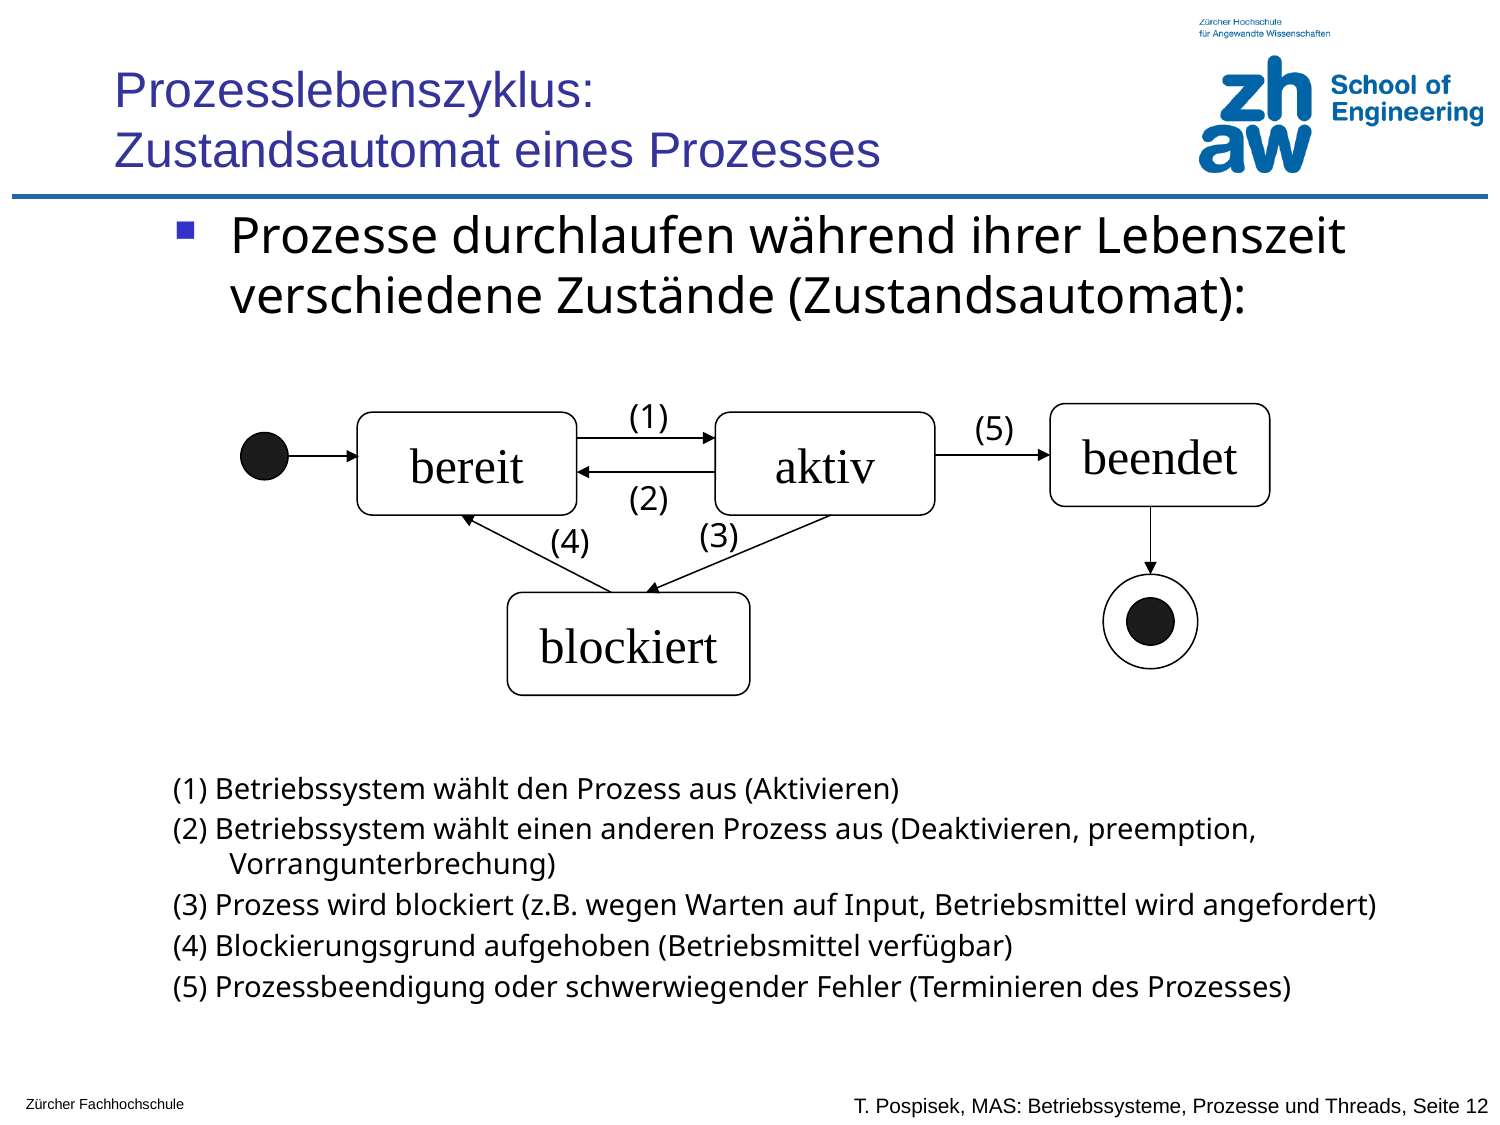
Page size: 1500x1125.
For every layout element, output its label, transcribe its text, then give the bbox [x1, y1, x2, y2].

text_box (4) [535, 512, 605, 568]
list Prozesse durchlaufen während ihrer Lebenszeit verschiedene Zustände (Zustandsautomat): [159, 196, 1414, 762]
text_box bereit [357, 412, 577, 516]
text_box [240, 432, 289, 480]
text_box [1103, 574, 1198, 669]
picture [1199, 19, 1483, 173]
title Prozesslebenszyklus: Zustandsautomat eines Prozesses [99, 72, 1379, 185]
text_box (3) [684, 507, 754, 562]
text_box aktiv [715, 412, 935, 516]
text_box beendet [1050, 403, 1270, 507]
text_box (2) [614, 469, 684, 525]
text_box blockiert [507, 592, 750, 696]
text_box (1) Betriebssystem wählt den Prozess aus (Aktivieren) (2) Betriebssystem wählt einen anderen Prozess aus (Deaktivieren, preemption, Vorrangunterbrechung) (3) Prozess wird blockiert (z.B. wegen Warten auf Input, Betriebsmittel wird angefordert) (4) Blockierungsgrund aufgehoben (Betriebsmittel verfügbar) (5) Prozessbeendigung oder schwerwiegender Fehler (Terminieren des Prozesses) [158, 762, 1500, 1013]
text_box (1) [614, 387, 684, 443]
text_box (5) [960, 399, 1029, 455]
